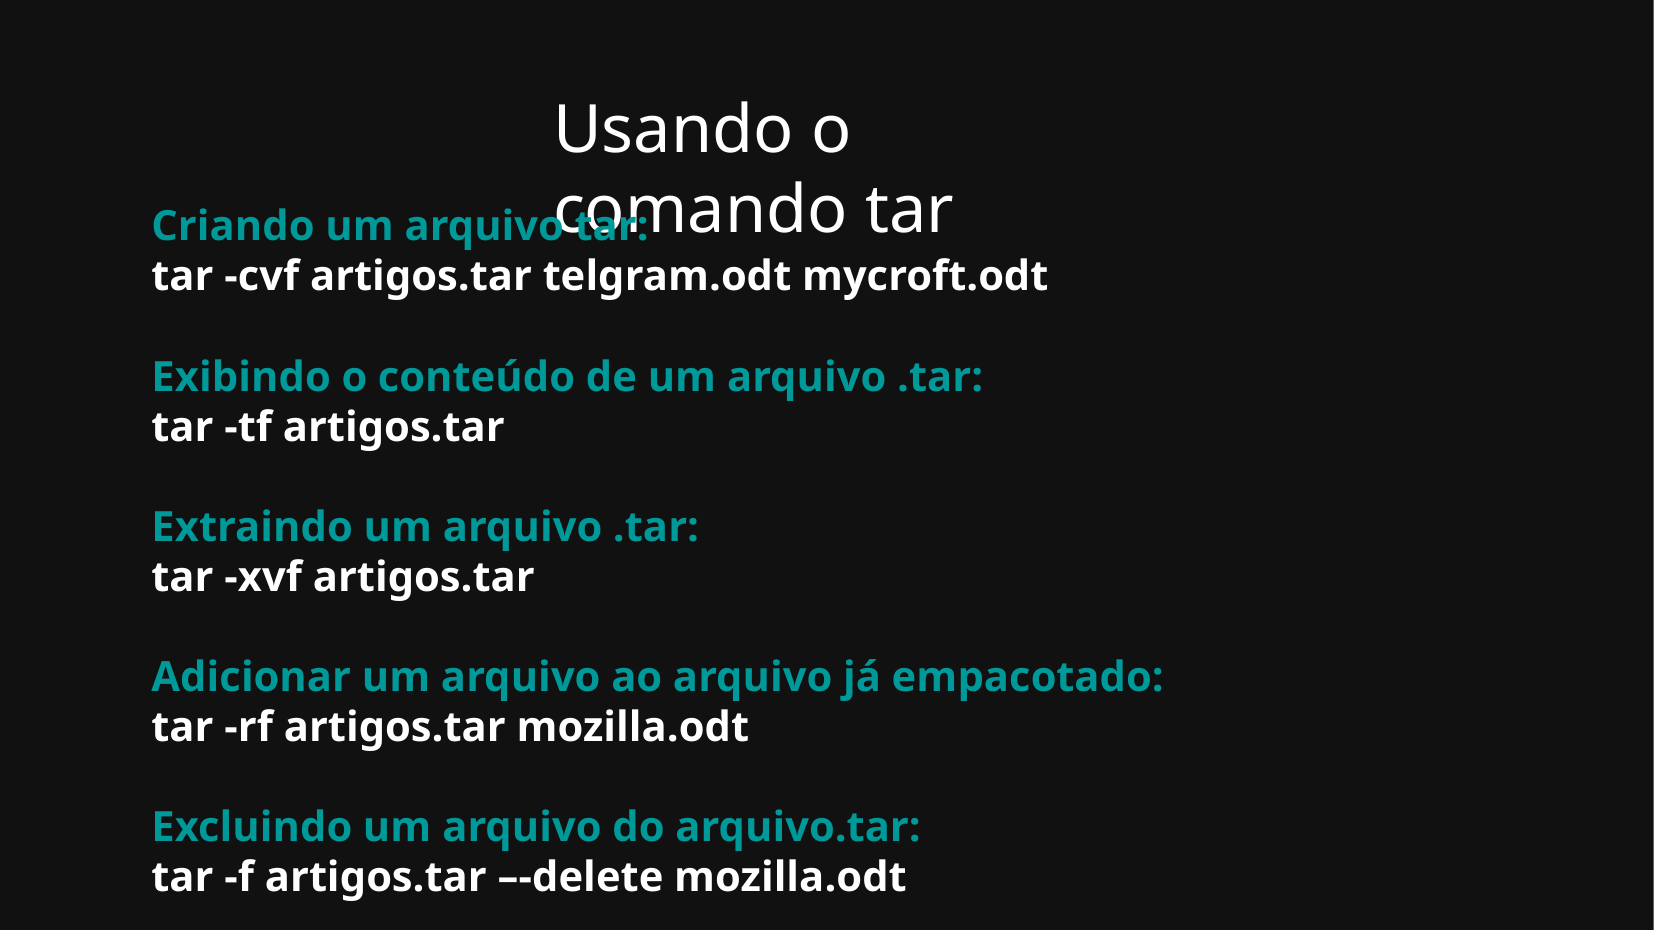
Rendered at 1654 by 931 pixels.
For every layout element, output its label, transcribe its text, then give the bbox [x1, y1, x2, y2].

text_box Criando um arquivo tar: tar -cvf artigos.tar telgram.odt mycroft.odt Exibindo o conteúdo de um arquivo .tar: tar -tf artigos.tar Extraindo um arquivo .tar: tar -xvf artigos.tar Adicionar um arquivo ao arquivo já empacotado: tar -rf artigos.tar mozilla.odt Excluindo um arquivo do arquivo.tar: tar -f artigos.tar –-delete mozilla.odt [136, 184, 1583, 906]
text_box Usando o comando tar [538, 78, 1116, 184]
